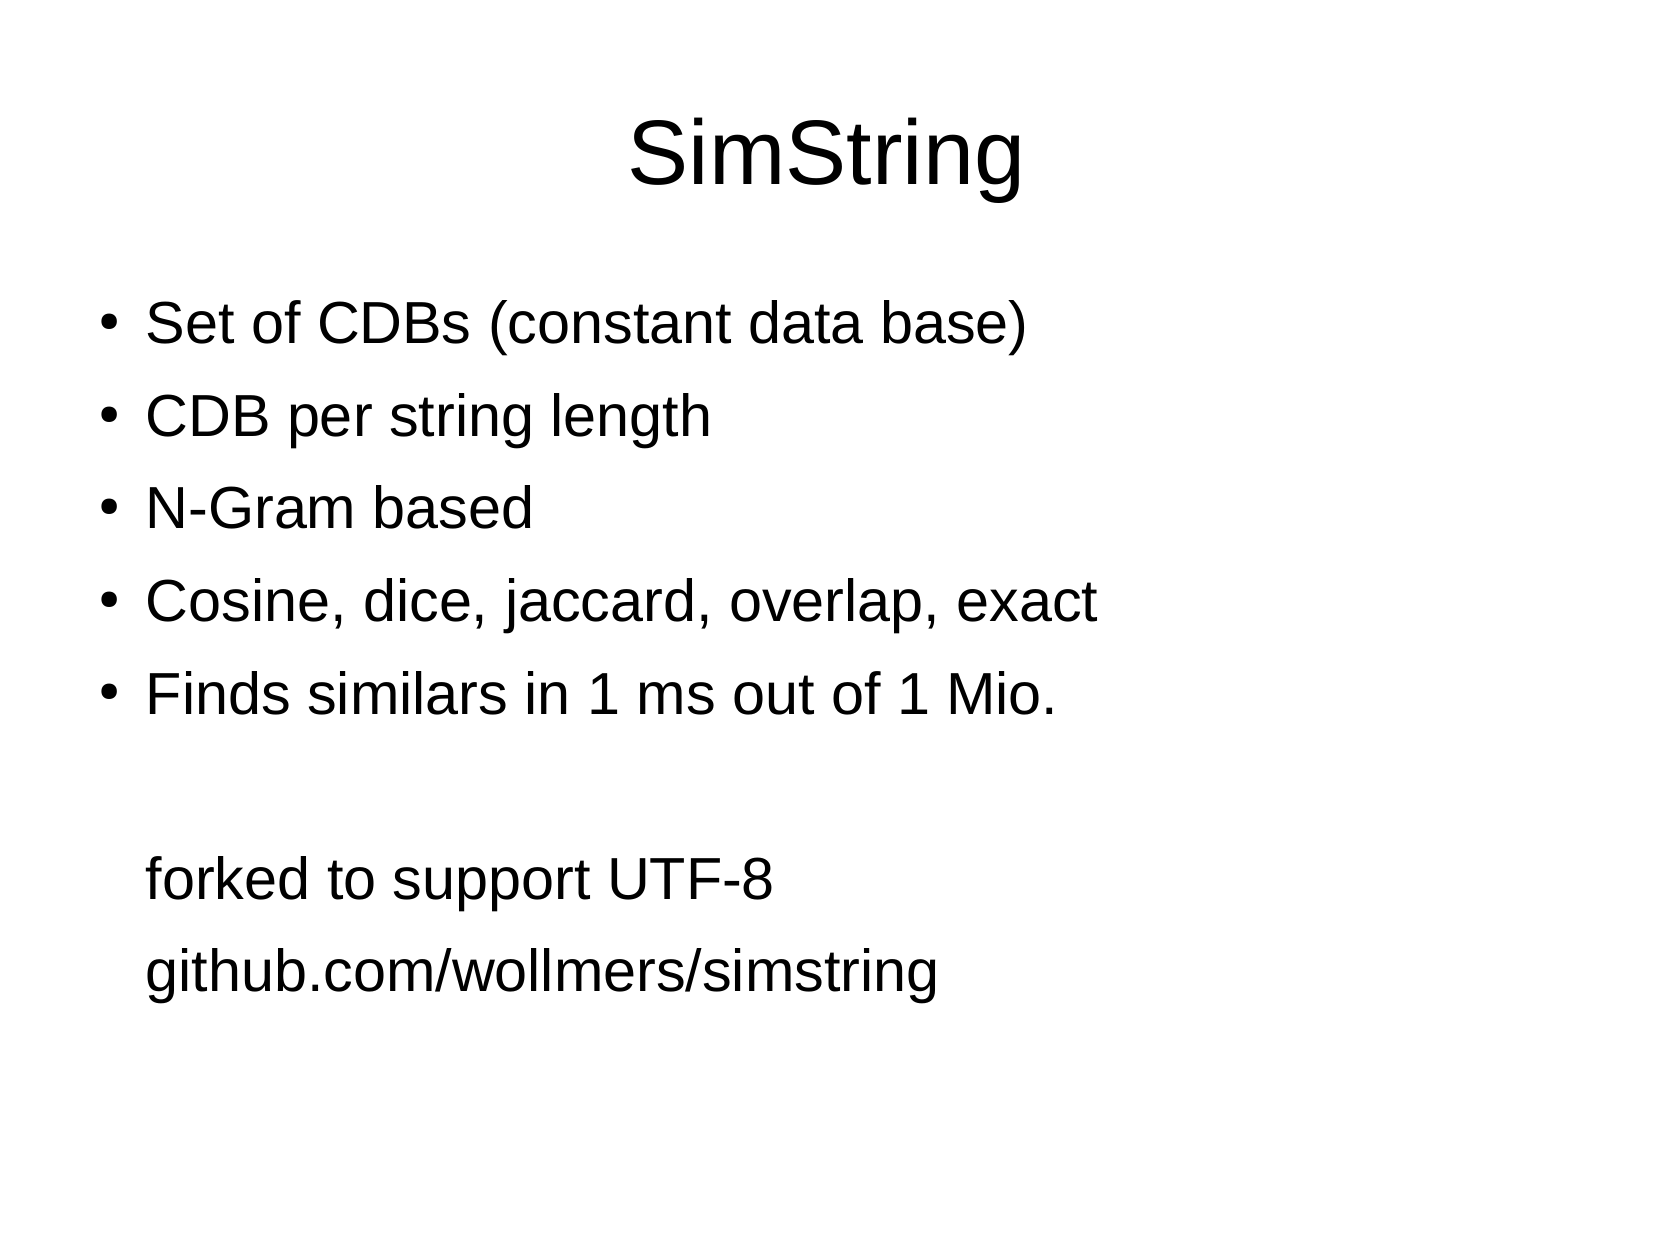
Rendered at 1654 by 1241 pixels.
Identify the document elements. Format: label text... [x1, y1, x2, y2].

title SimString [82, 49, 1571, 257]
list Set of CDBs (constant data base) CDB per string length N-Gram based Cosine, dice, jaccard, overlap, exact Finds similars in 1 ms out of 1 Mio. forked to support UTF-8 github.com/wollmers/simstring [82, 290, 1571, 1010]
